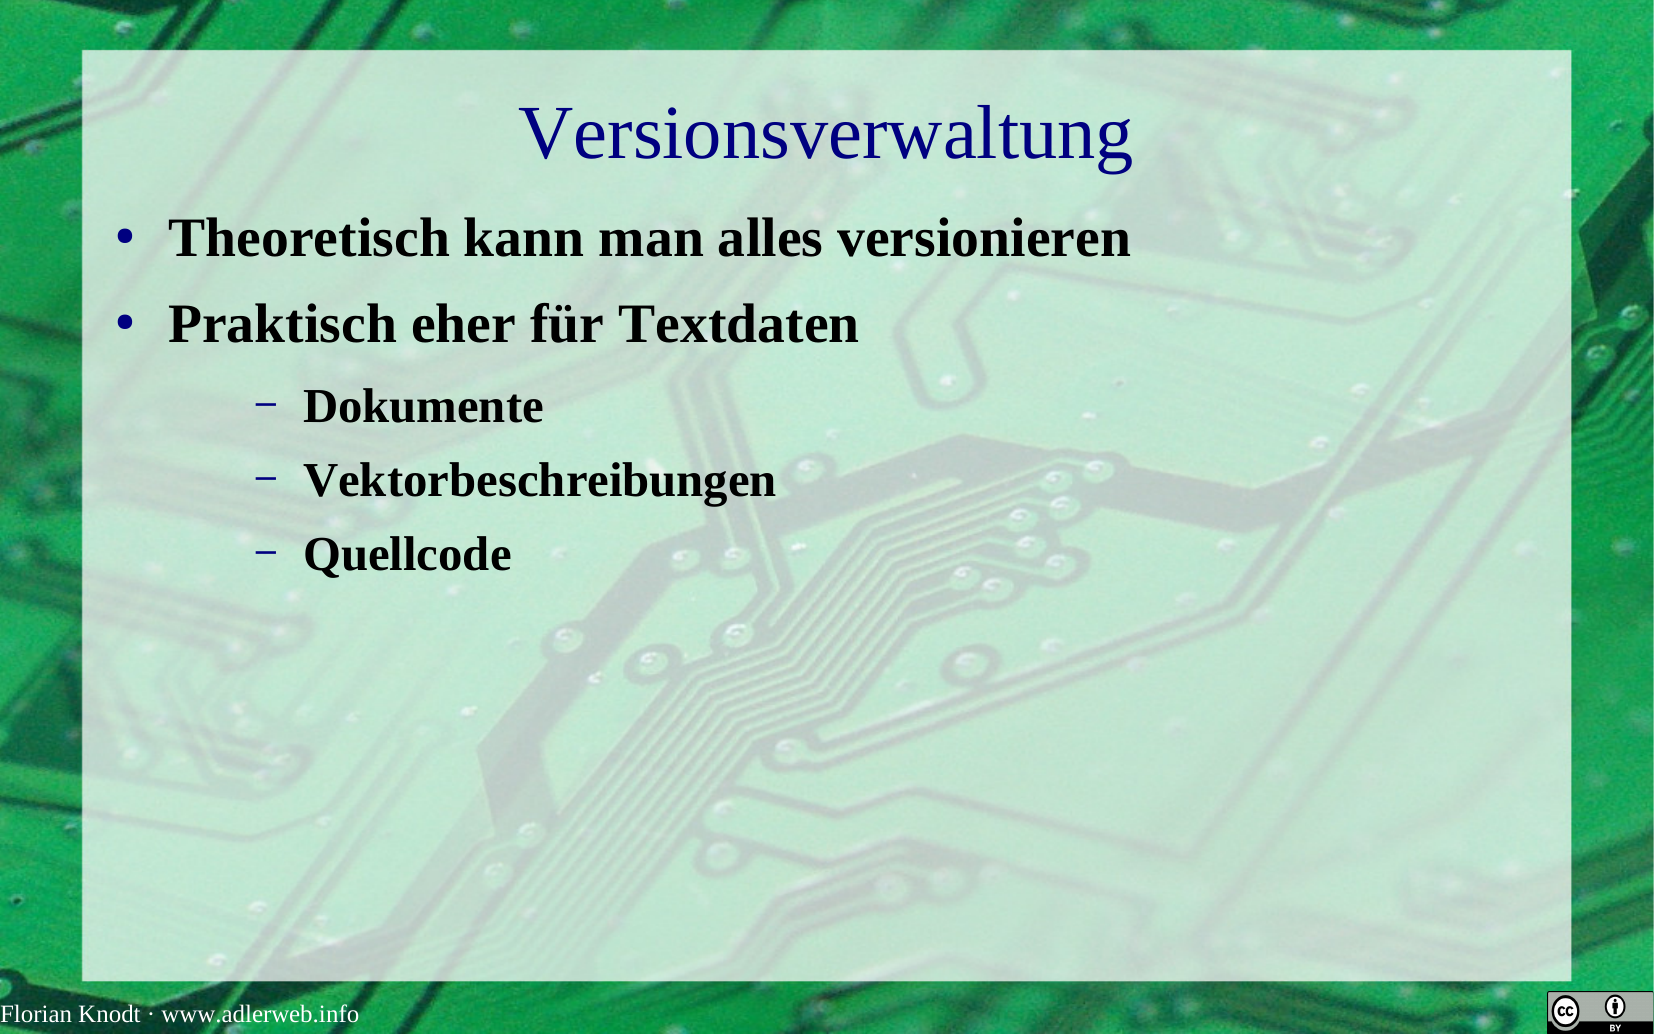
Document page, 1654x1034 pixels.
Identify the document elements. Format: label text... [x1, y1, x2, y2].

picture [0, 0, 1654, 1034]
list Theoretisch kann man alles versionieren Praktisch eher für Textdaten Dokumente Vektorbeschreibungen Quellcode [82, 206, 1571, 965]
title Versionsverwaltung [82, 46, 1571, 206]
